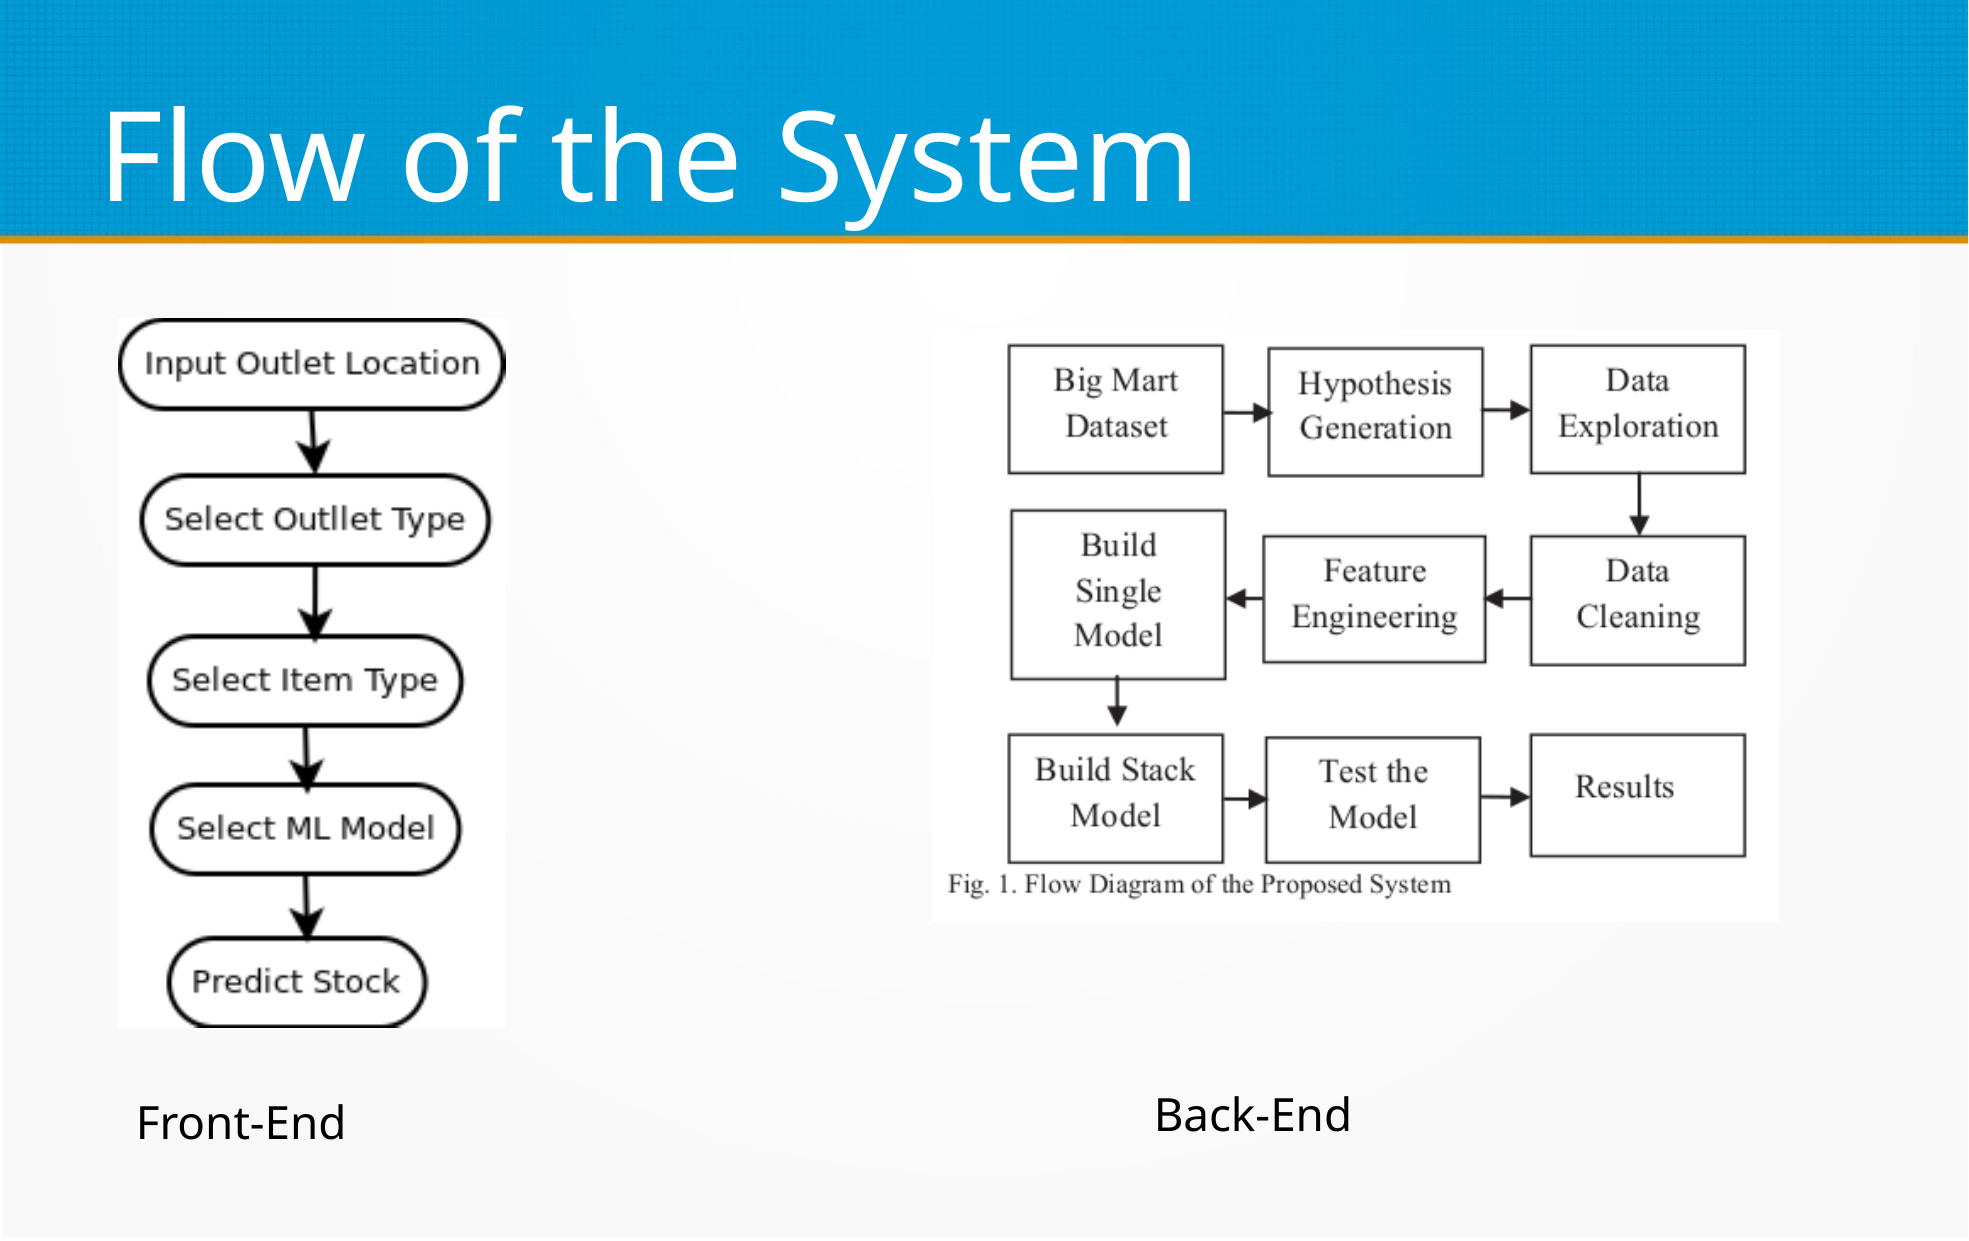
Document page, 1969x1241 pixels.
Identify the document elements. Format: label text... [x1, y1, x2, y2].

text_box Front-End [129, 1089, 579, 1155]
title Flow of the System [98, 19, 1870, 227]
text_box Back-End [1003, 1062, 1878, 1164]
picture [0, 233, 1969, 1241]
